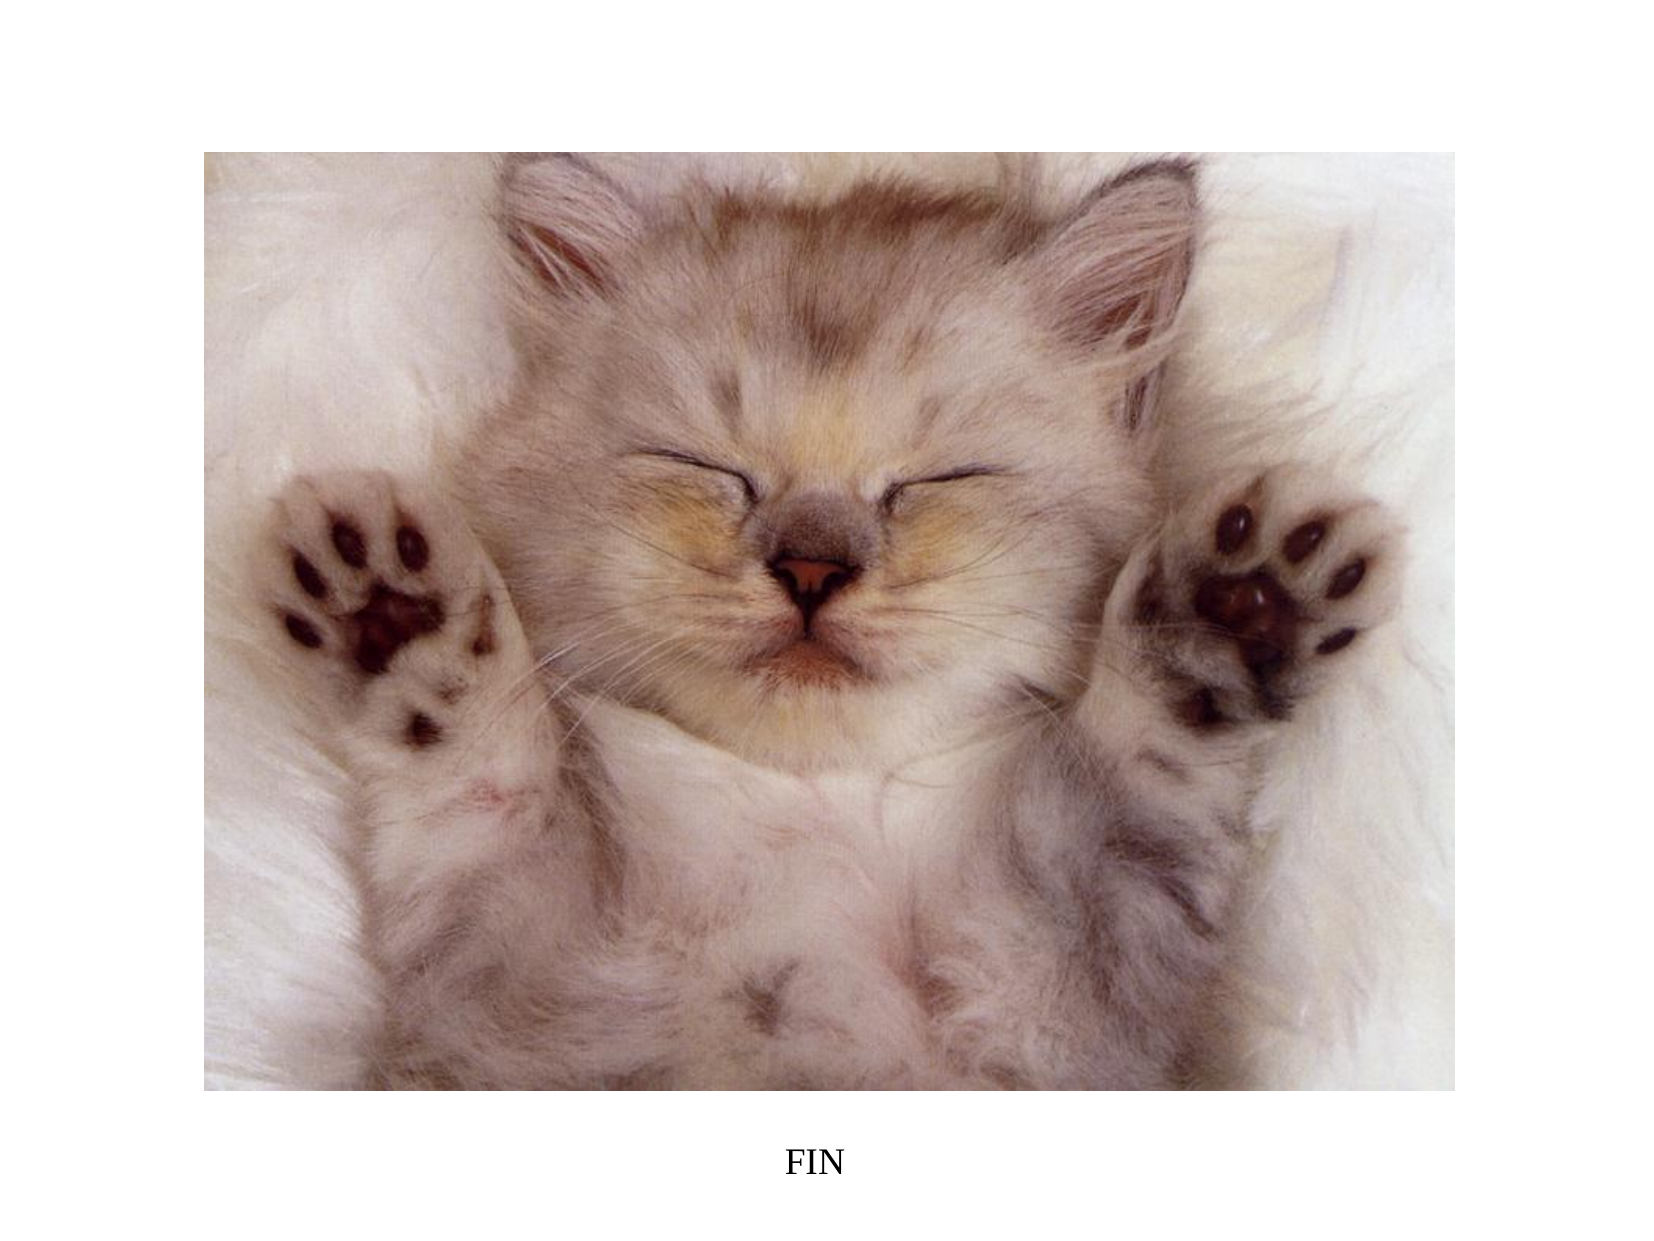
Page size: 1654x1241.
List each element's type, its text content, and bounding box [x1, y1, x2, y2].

subtitle Obligatory kitten picture [82, 49, 1571, 1010]
text_box FIN [484, 1133, 1146, 1191]
picture [204, 152, 1455, 1091]
